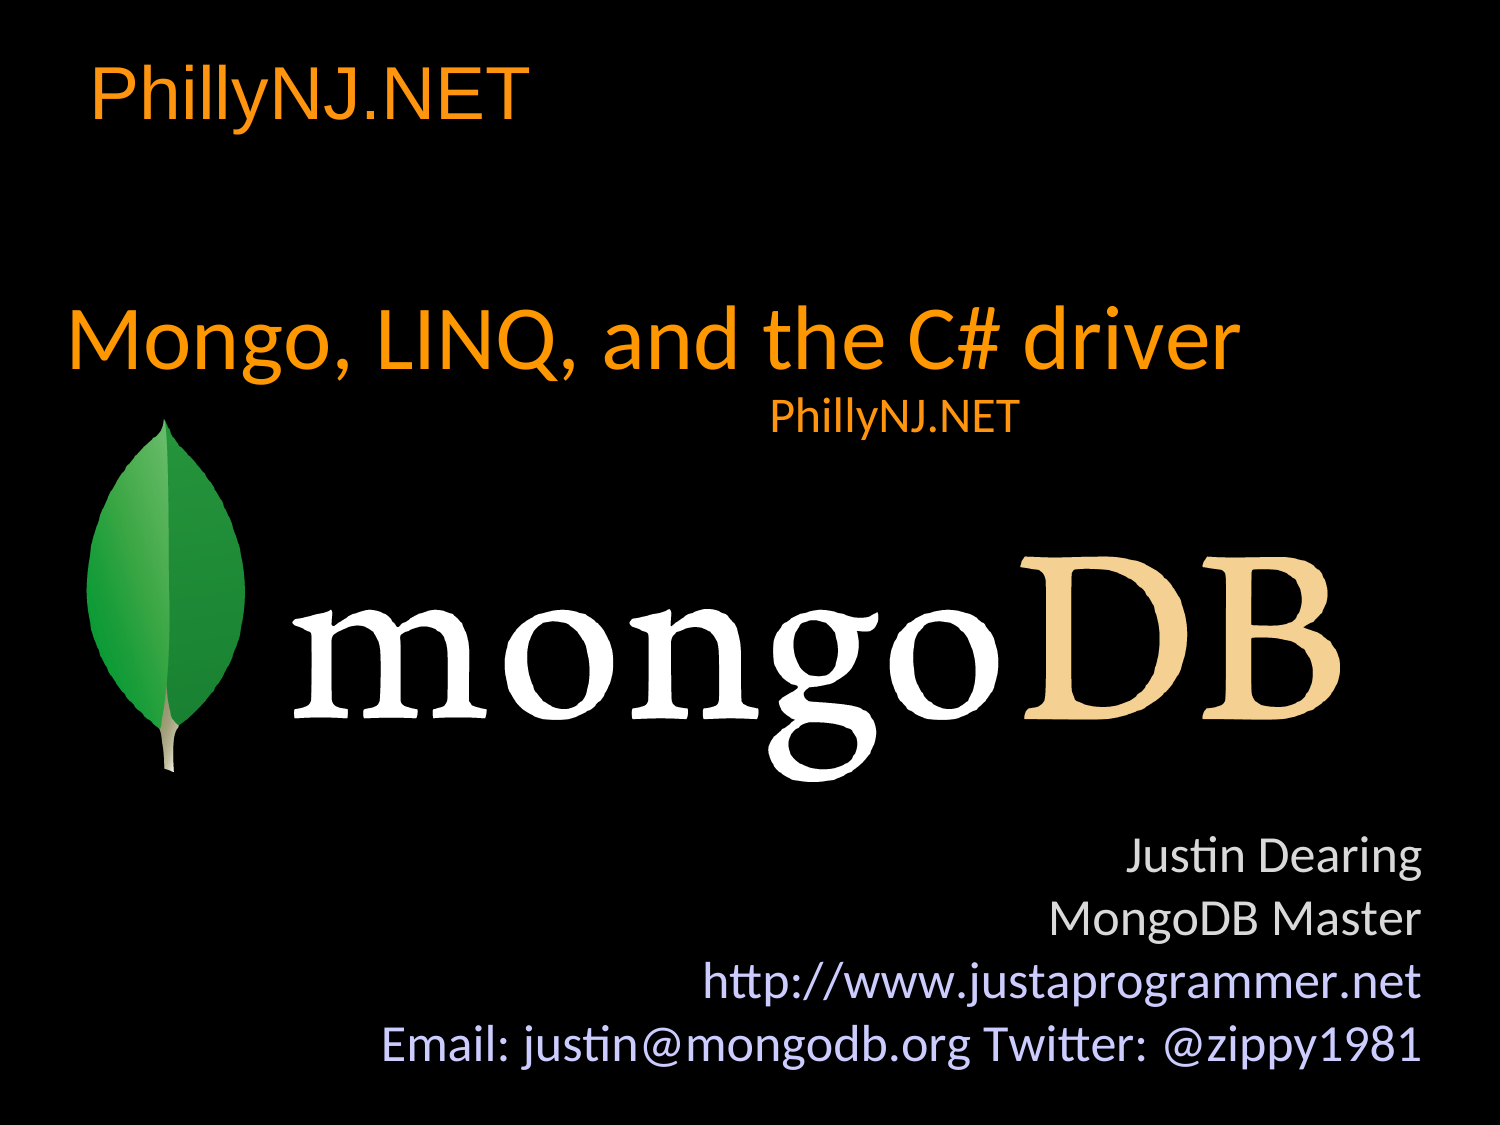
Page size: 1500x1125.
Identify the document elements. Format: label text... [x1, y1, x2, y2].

picture [37, 376, 1385, 825]
text_box Justin Dearing MongoDB Master http://www.justaprogrammer.net Email: justin@mongodb.org Twitter: @zippy1981 [37, 825, 1438, 1114]
text_box Mongo, LINQ, and the C# driver [50, 212, 1326, 454]
text_box PhillyNJ.NET [754, 374, 1036, 451]
